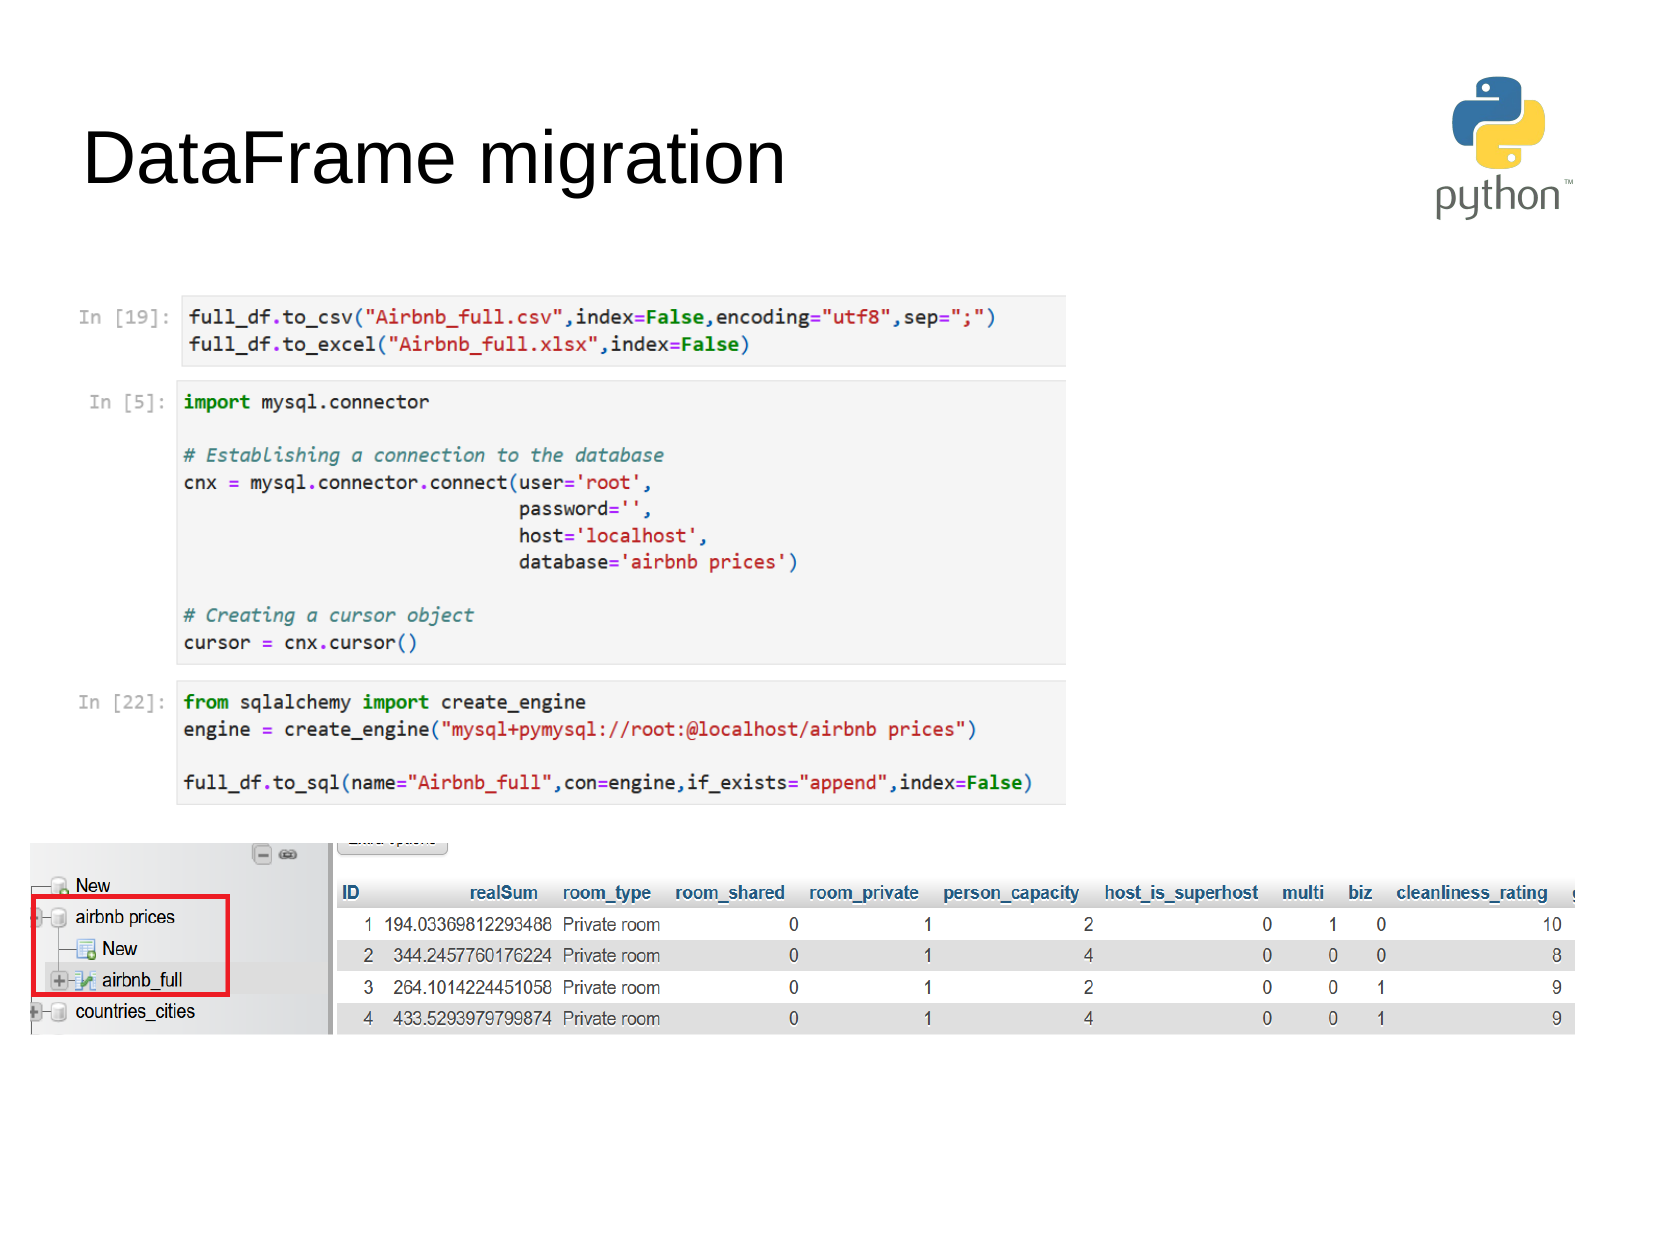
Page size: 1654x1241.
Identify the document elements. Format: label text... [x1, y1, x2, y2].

title DataFrame migration [82, 94, 1264, 213]
picture [30, 843, 1576, 1036]
picture [1369, 76, 1629, 223]
picture [56, 285, 1066, 807]
